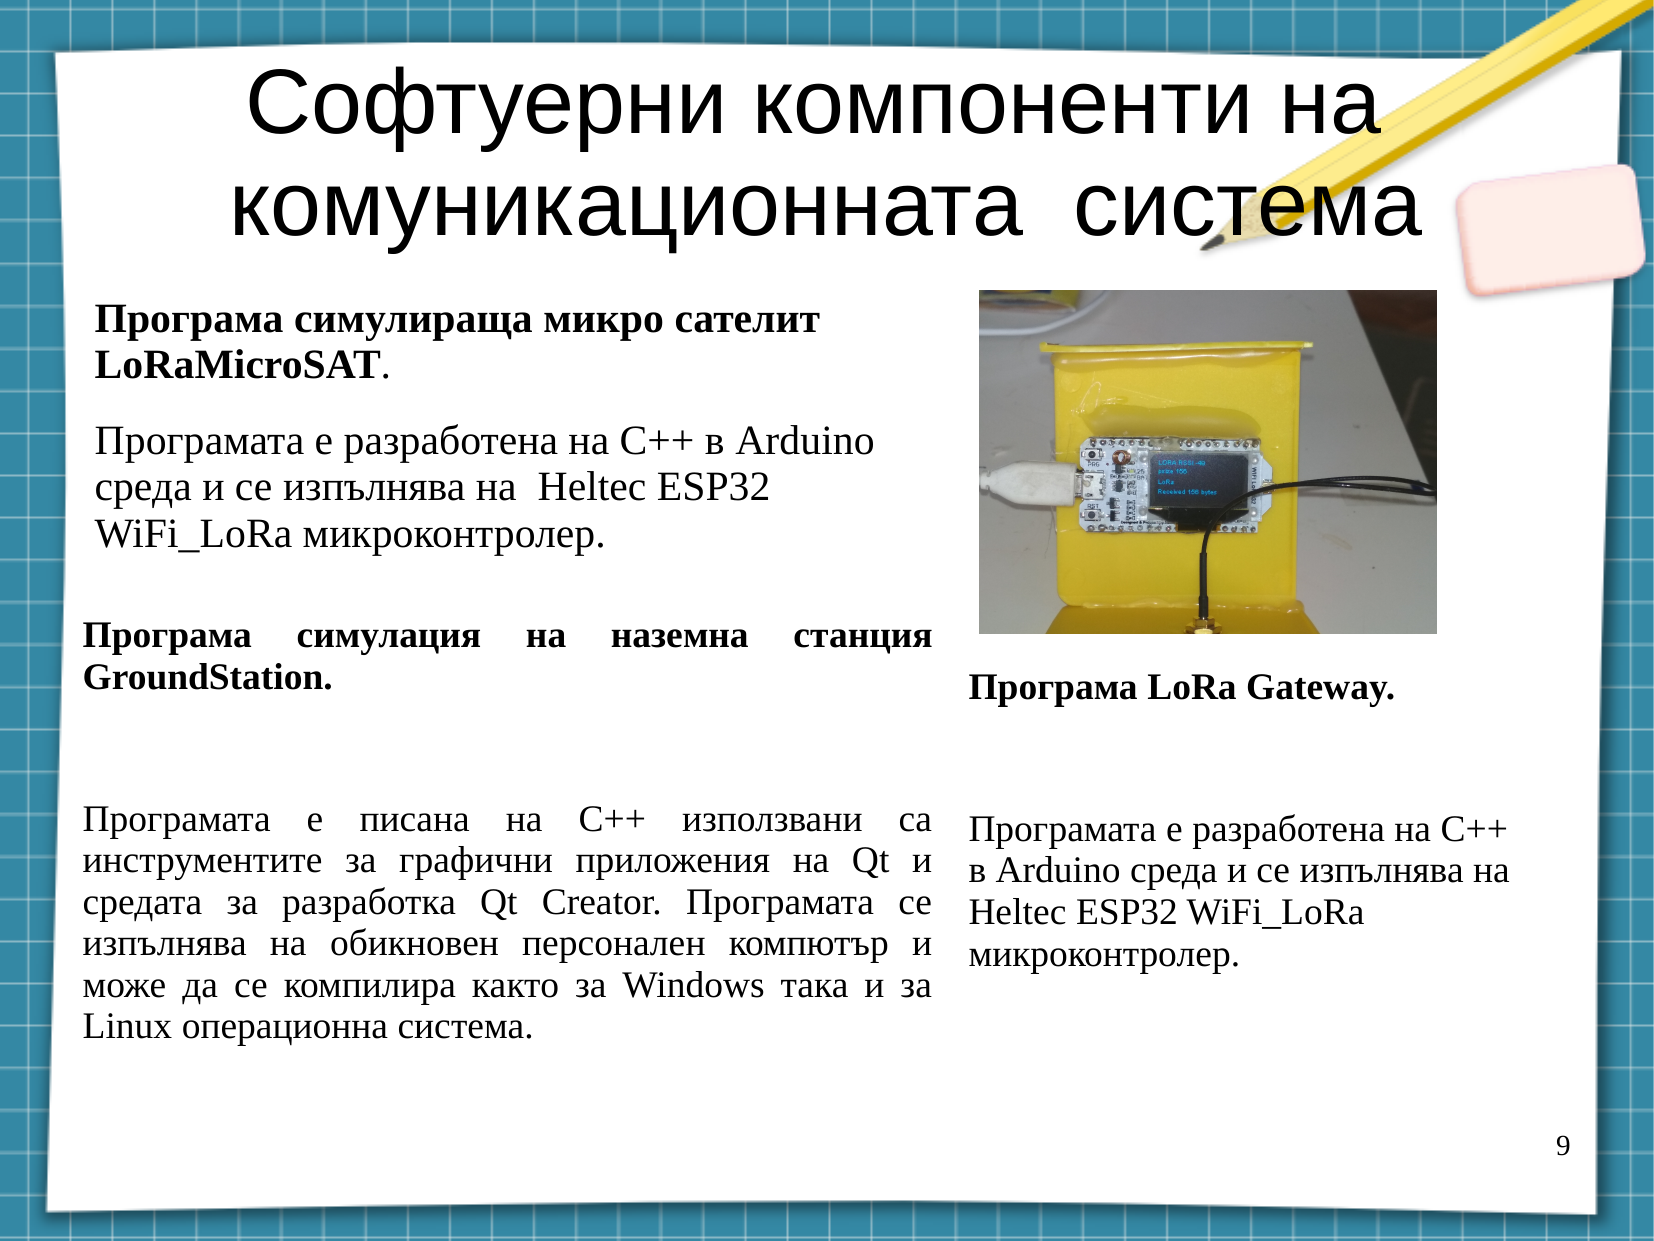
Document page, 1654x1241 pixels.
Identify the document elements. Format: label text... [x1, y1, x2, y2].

list Програма LoRa Gateway. Програмата е разработена на C++ в Arduino среда и се изпълнява на Heltec ESP32 WiFi_LoRa микроконтролер. [968, 665, 1536, 1075]
title Софтуерни компоненти на комуникационната система [82, 49, 1571, 257]
list Програма симулираща микро сателит LoRaMicroSAT. Програмата е разработена на C++ в Arduino среда и се изпълнява на Heltec ESP32 WiFi_LoRa микроконтролер. [94, 295, 945, 579]
picture [0, 0, 1654, 1241]
list Програма симулация на наземна станция GroundStation. Програмата е писана на C++ използвани са инструментите за графични приложения на Qt и средата за разработка Qt Creator. Програмата се изпълнява на обикновен персонален компютър и може да се компилира както за Windows така и за Linux операционна система. [82, 614, 934, 1087]
